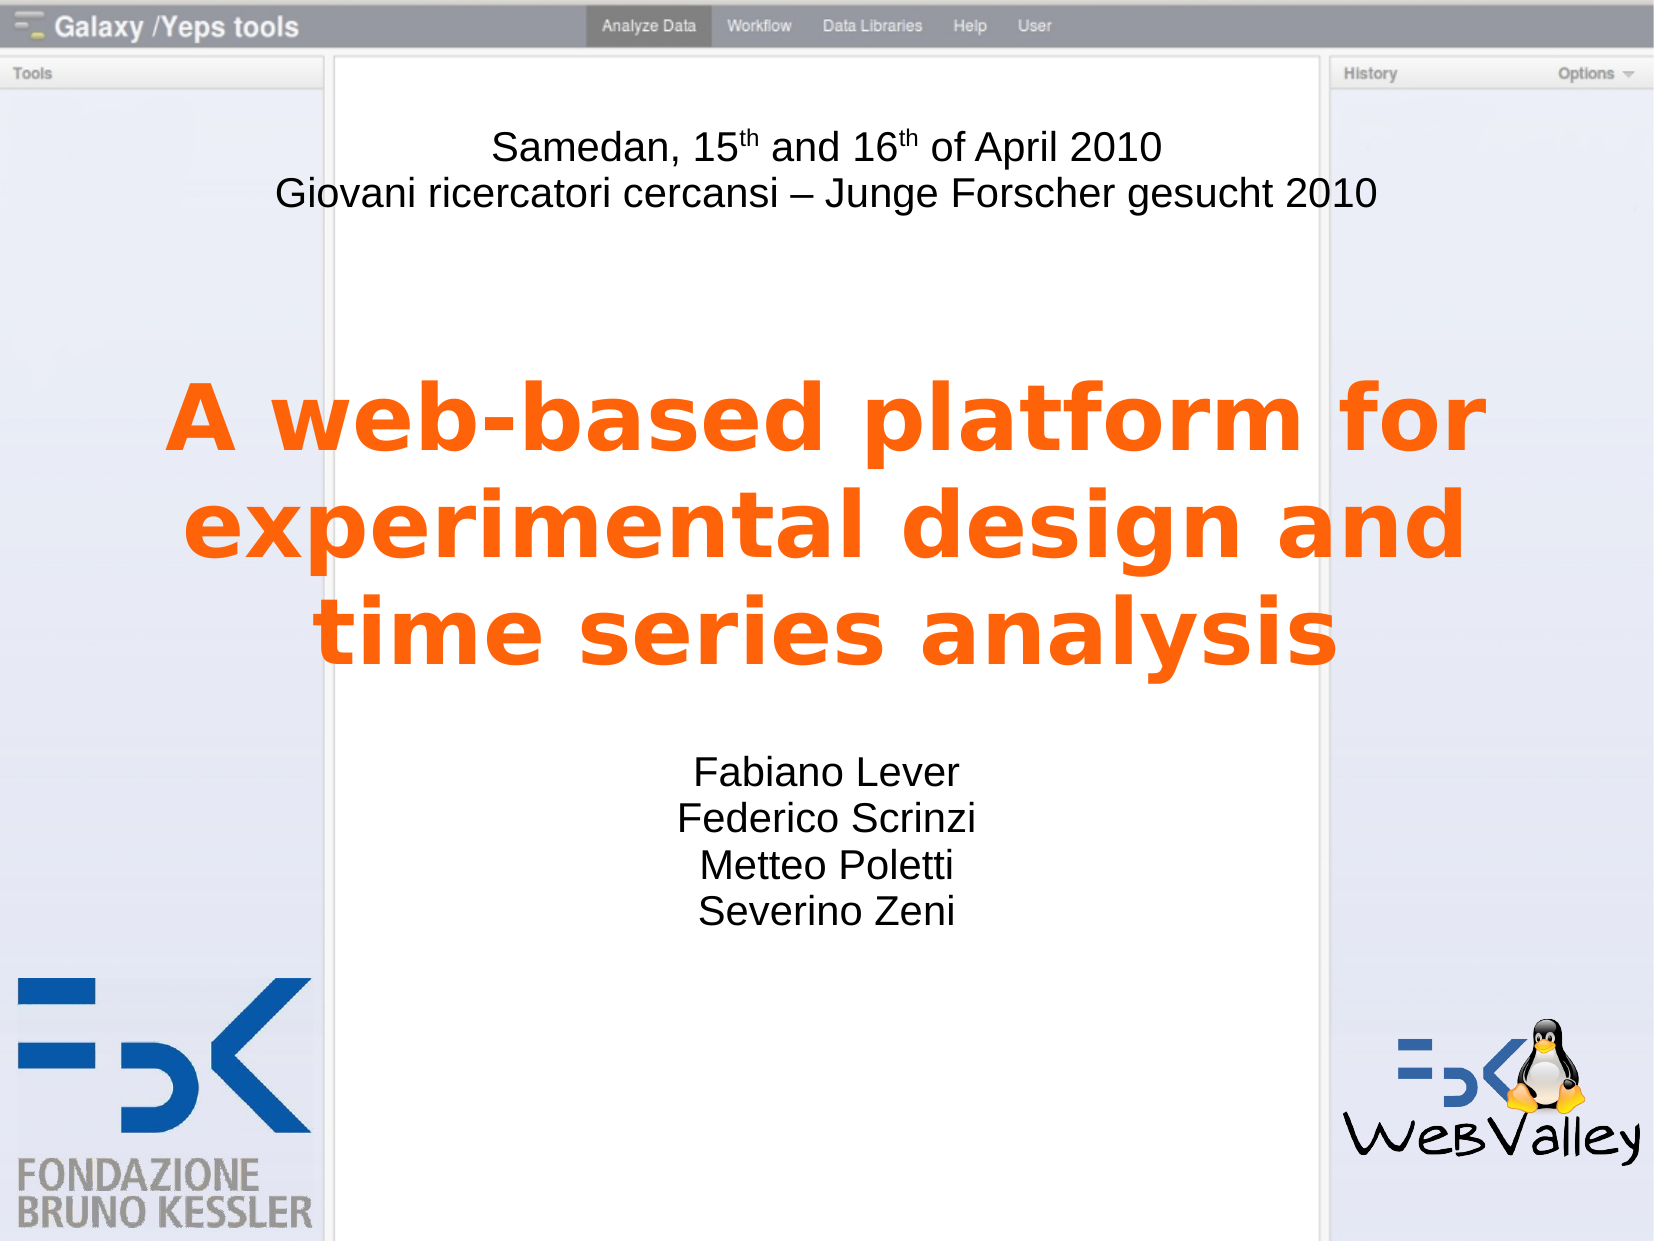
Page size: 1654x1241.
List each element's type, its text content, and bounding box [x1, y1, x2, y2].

text_box Fabiano Lever Federico Scrinzi Metteo Poletti Severino Zeni [369, 741, 1285, 964]
text_box Samedan, 15th and 16th of April 2010 Giovani ricercatori cercansi – Junge Forscher gesucht 2010 [0, 115, 1654, 236]
picture [0, 236, 1654, 1241]
title A web-based platform for experimental design and time series analysis [120, 365, 1533, 687]
picture [0, 0, 1654, 115]
